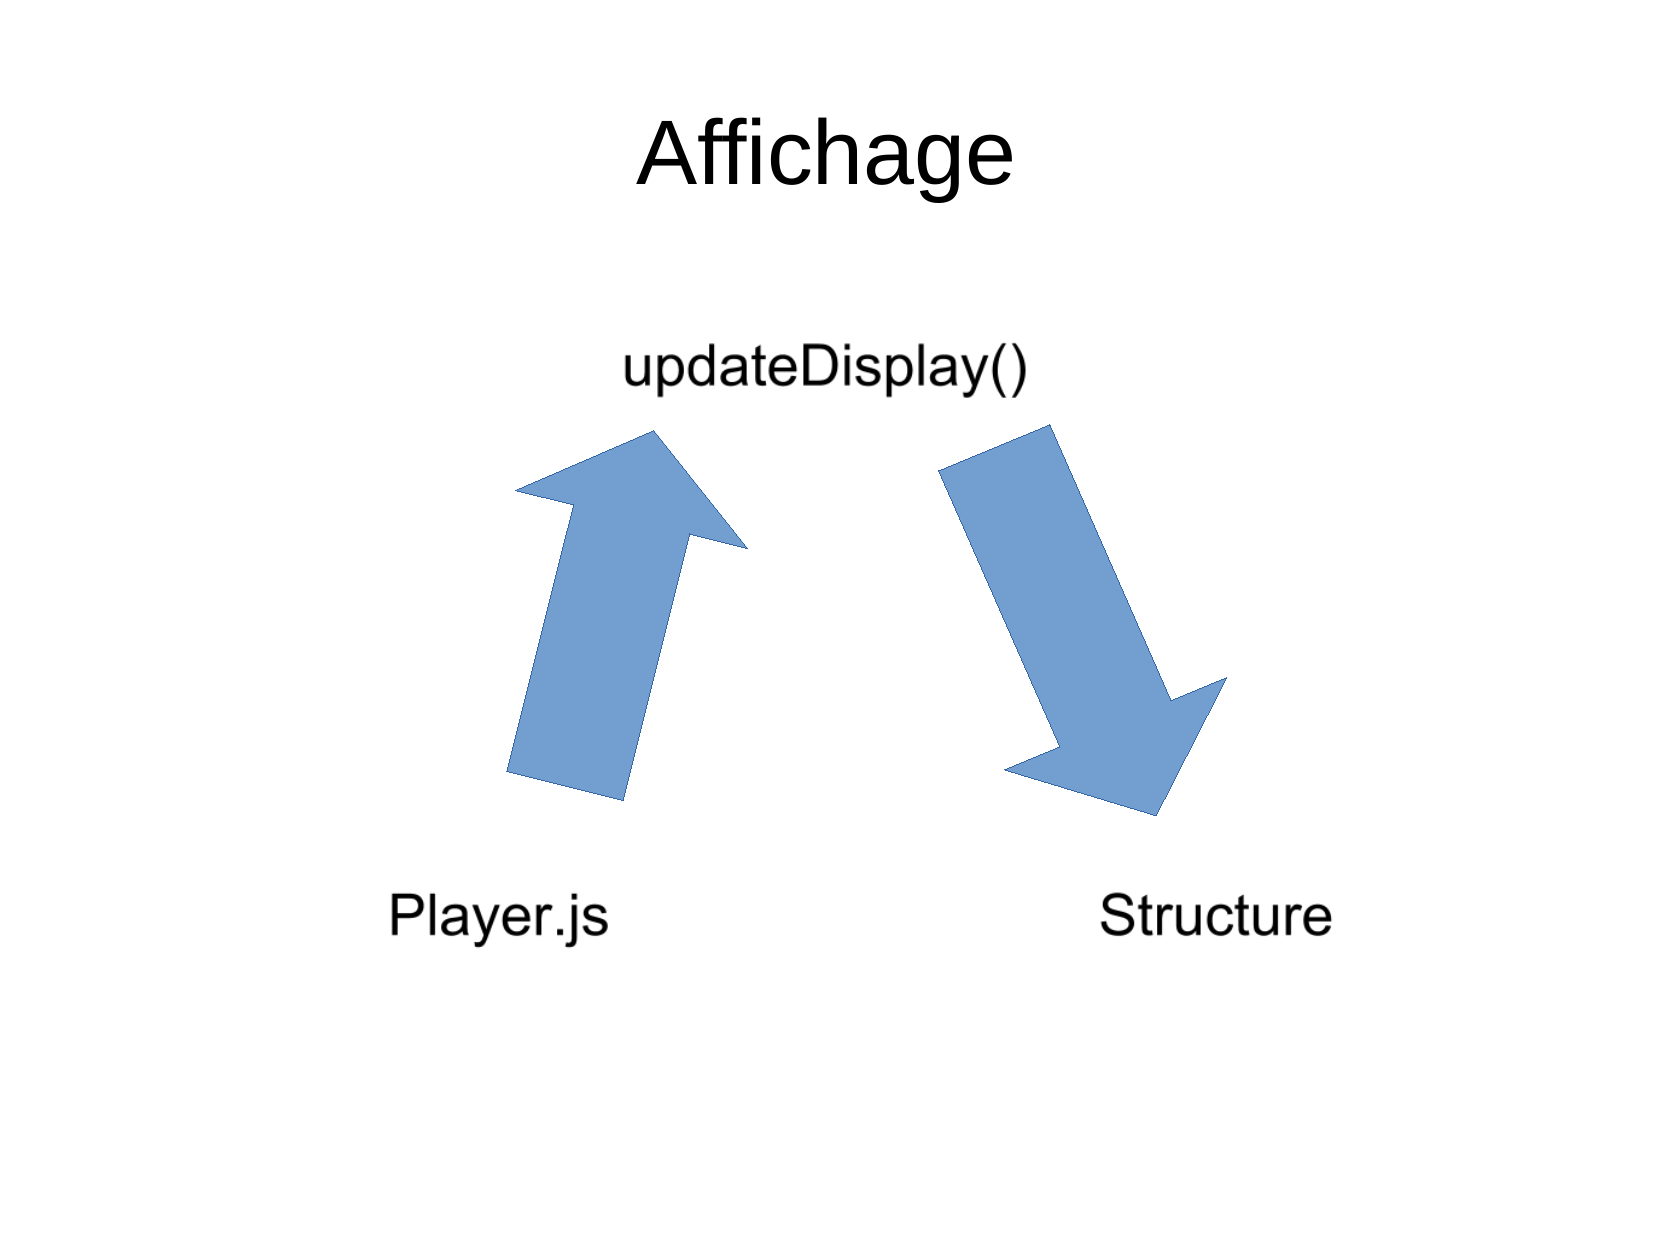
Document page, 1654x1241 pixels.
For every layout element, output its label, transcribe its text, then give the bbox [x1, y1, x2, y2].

text_box [938, 424, 1227, 816]
text_box [506, 430, 748, 801]
picture [259, 224, 1418, 1093]
title Affichage [82, 49, 1571, 257]
